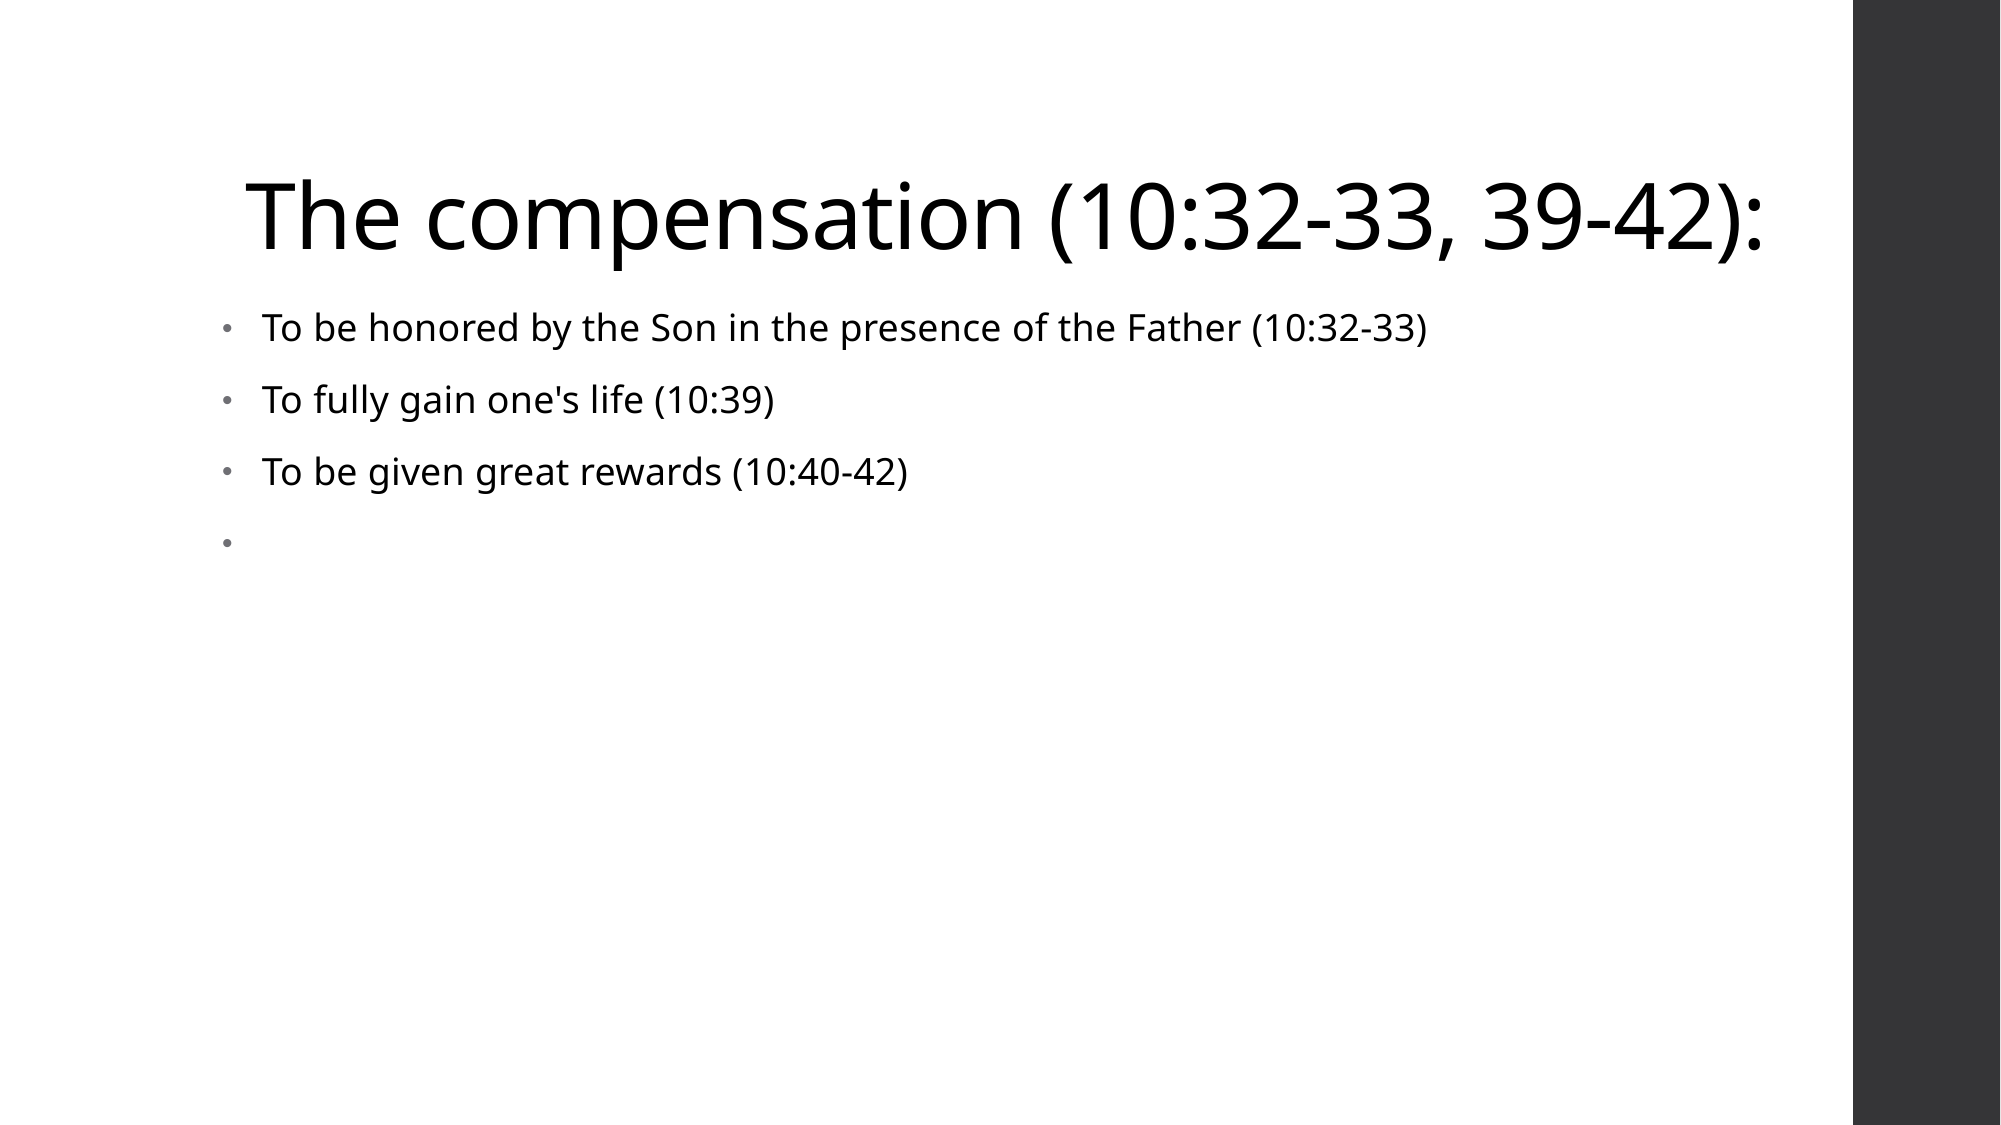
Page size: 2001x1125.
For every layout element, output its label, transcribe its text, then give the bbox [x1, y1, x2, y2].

list To be honored by the Son in the presence of the Father (10:32-33) To fully gain one's life (10:39) To be given great rewards (10:40-42) [206, 299, 1617, 1014]
title The compensation (10:32-33, 39-42): [206, 60, 1797, 278]
